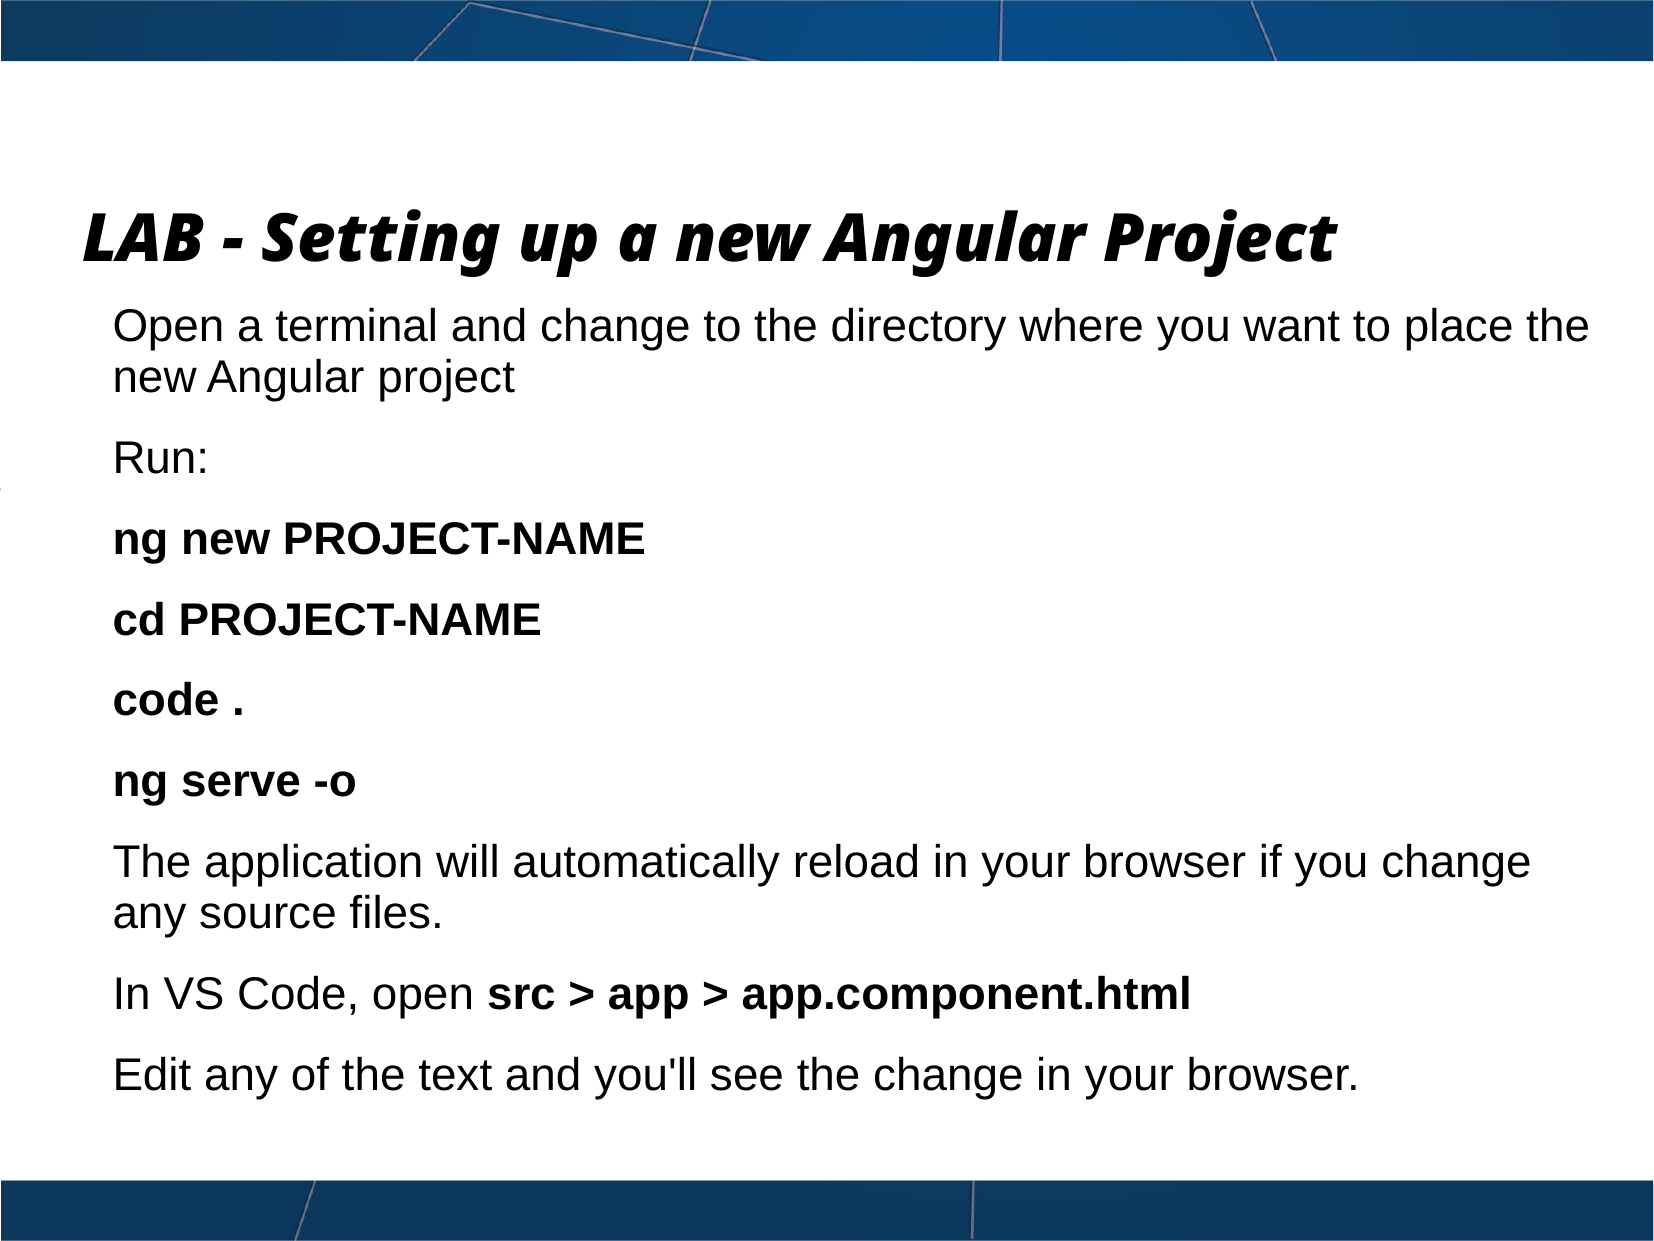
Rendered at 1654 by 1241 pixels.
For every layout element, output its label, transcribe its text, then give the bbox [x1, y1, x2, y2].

list Open a terminal and change to the directory where you want to place the new Angular project Run: ng new PROJECT-NAME cd PROJECT-NAME code . ng serve -o The application will automatically reload in your browser if you change any source files. In VS Code, open src > app > app.component.html Edit any of the text and you'll see the change in your browser. [112, 300, 1613, 1203]
title LAB - Setting up a new Angular Project [82, 139, 1571, 332]
picture [0, 0, 1654, 1241]
